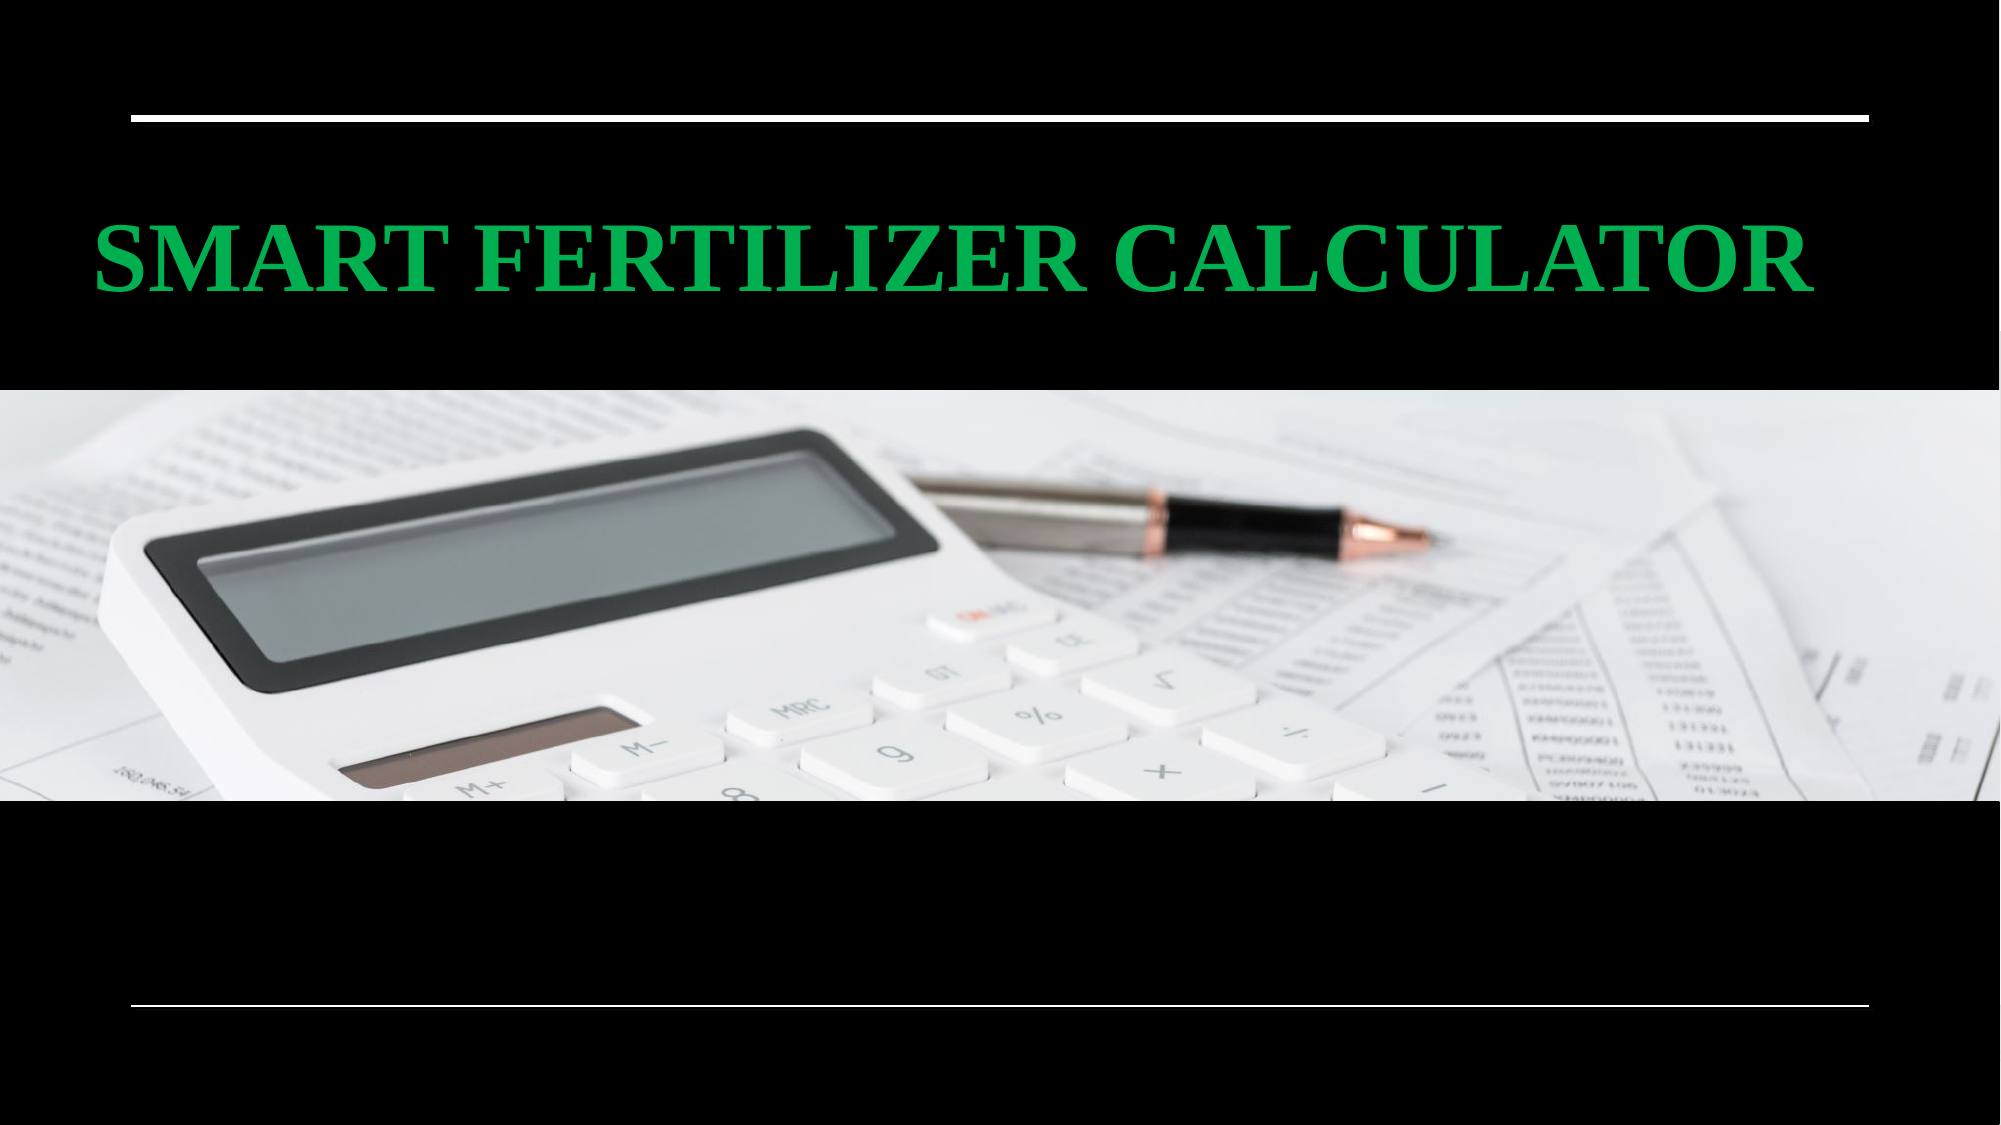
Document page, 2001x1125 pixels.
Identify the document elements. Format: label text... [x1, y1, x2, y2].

text_box [0, 1, 1999, 389]
title Smart Fertilizer Calculator [77, 143, 2000, 433]
text_box [0, 802, 1999, 1125]
picture [0, 389, 2000, 1125]
picture [0, 0, 2000, 143]
